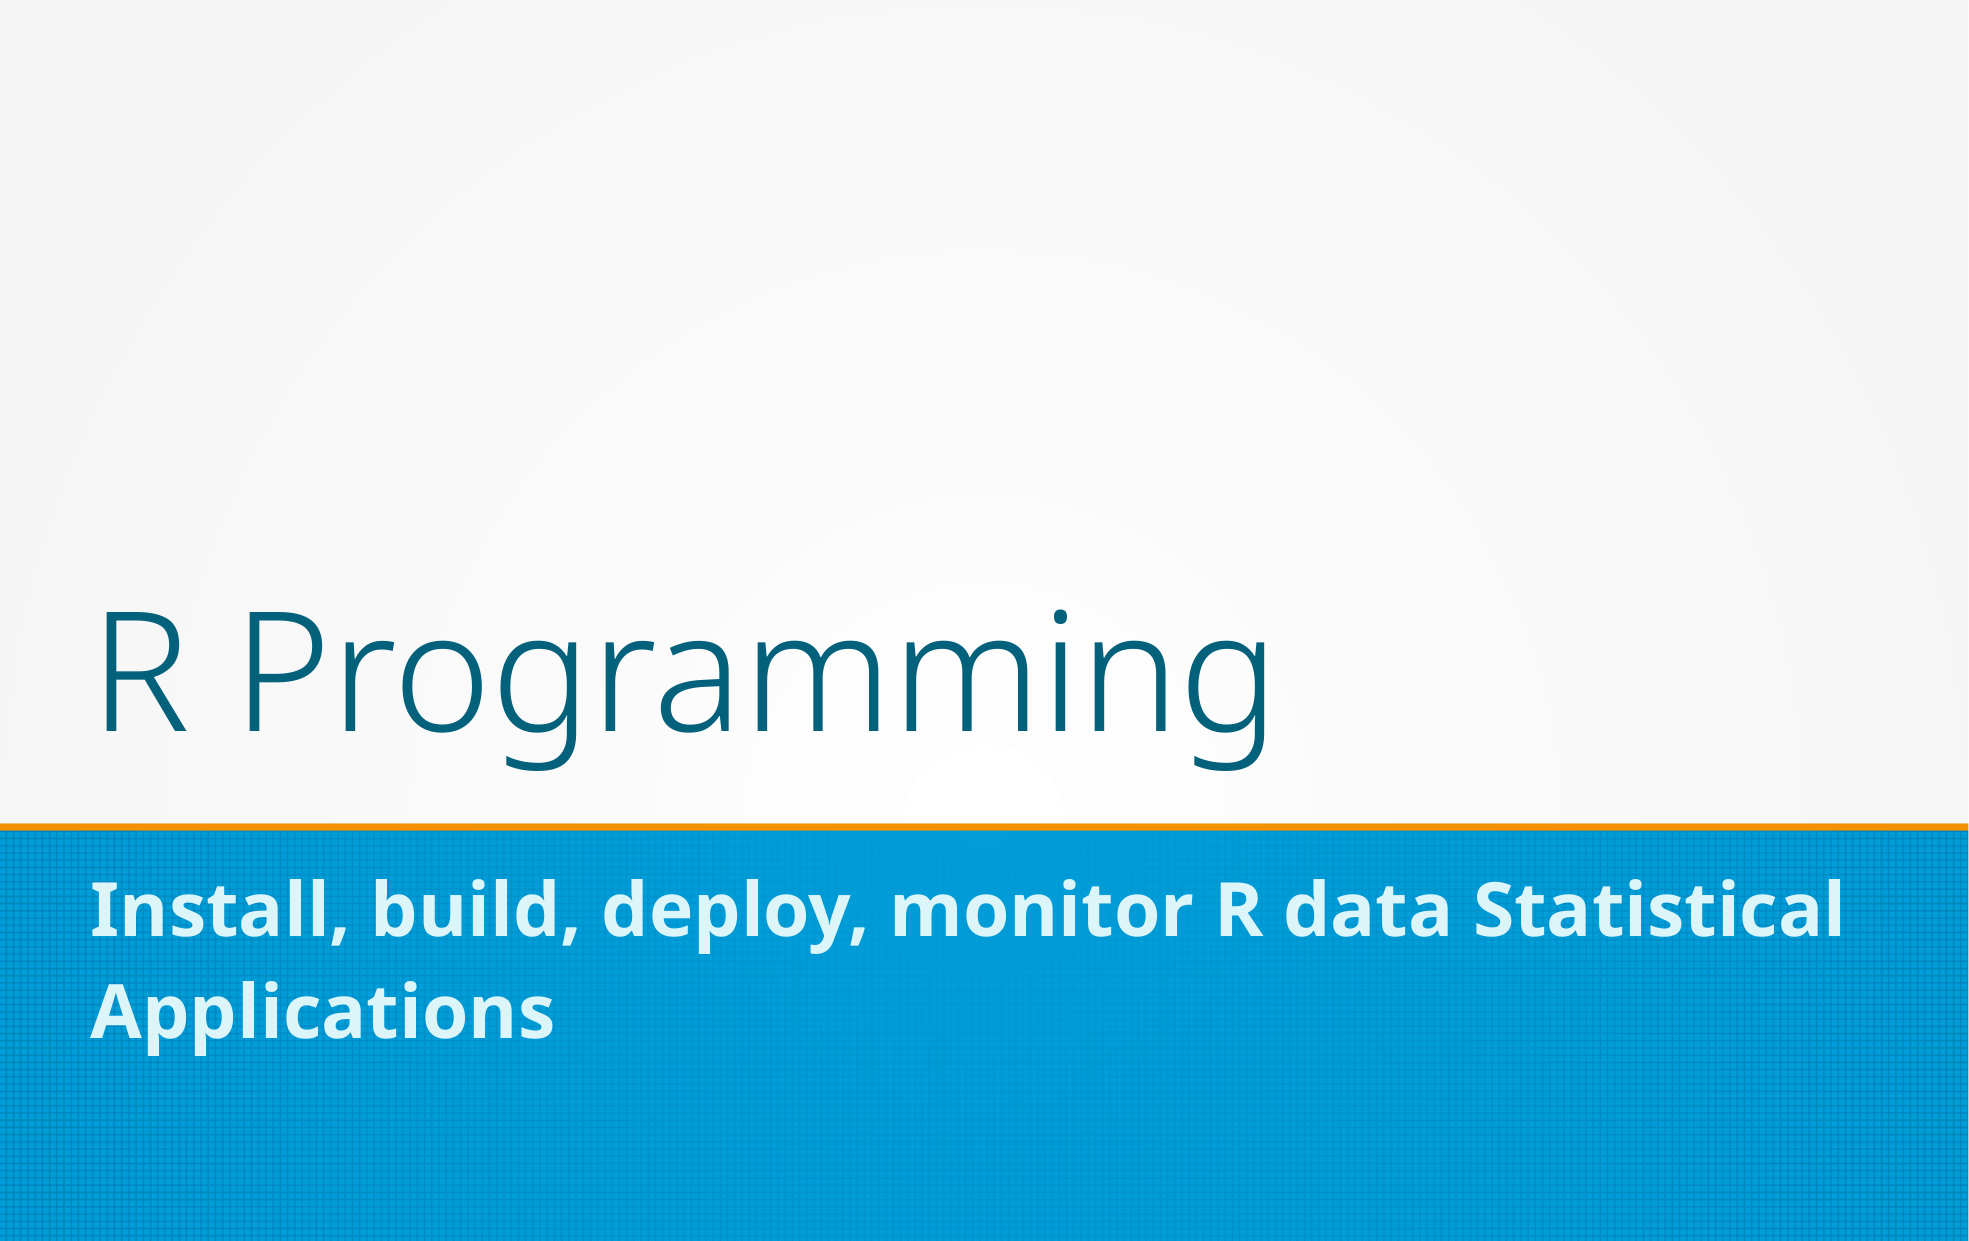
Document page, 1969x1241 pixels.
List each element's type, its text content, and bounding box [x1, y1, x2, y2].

title R Programming [90, 49, 1862, 781]
subtitle Install, build, deploy, monitor R data Statistical Applications [90, 855, 1861, 1111]
picture [0, 0, 1969, 830]
